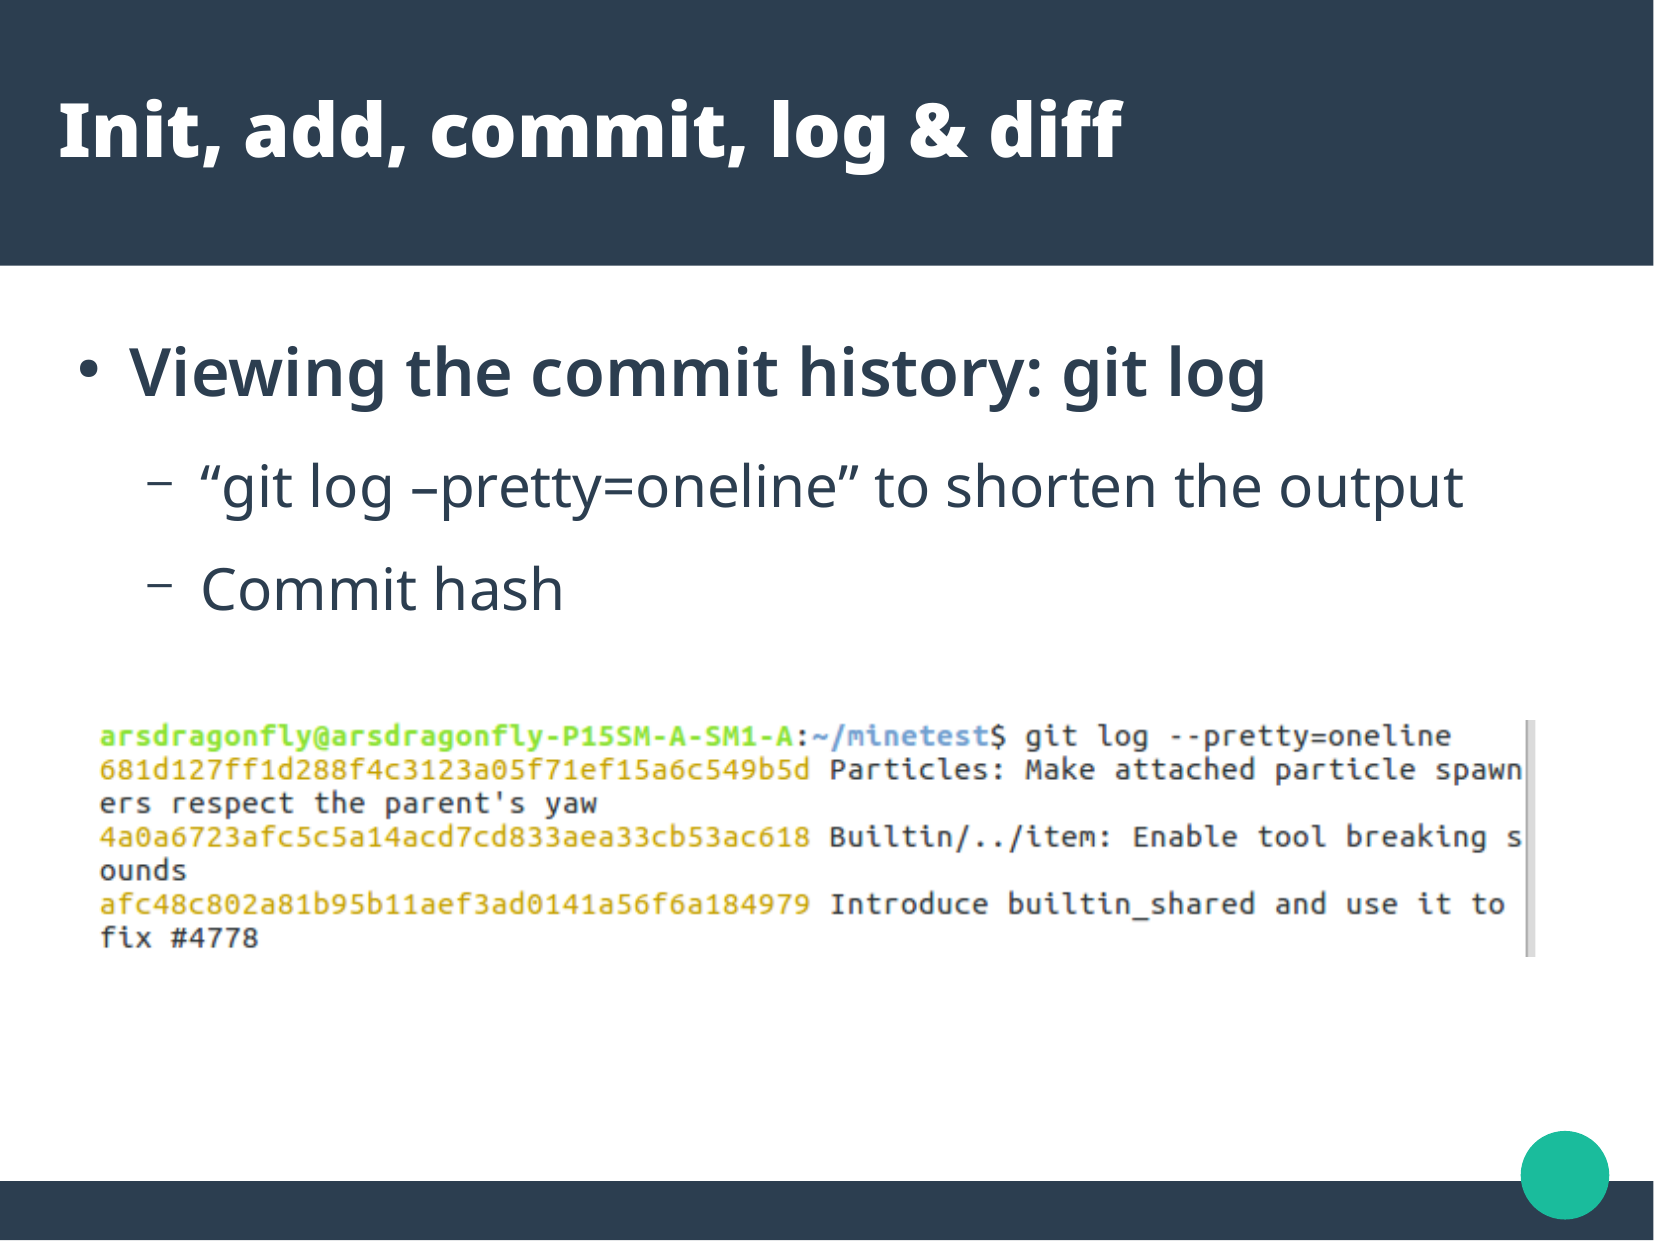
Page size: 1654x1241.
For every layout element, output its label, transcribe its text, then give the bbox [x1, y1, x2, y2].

list Viewing the commit history: git log “git log –pretty=oneline” to shorten the output Commit hash [59, 324, 1595, 1152]
title Init, add, commit, log & diff [59, 49, 1595, 207]
picture [98, 720, 1536, 957]
